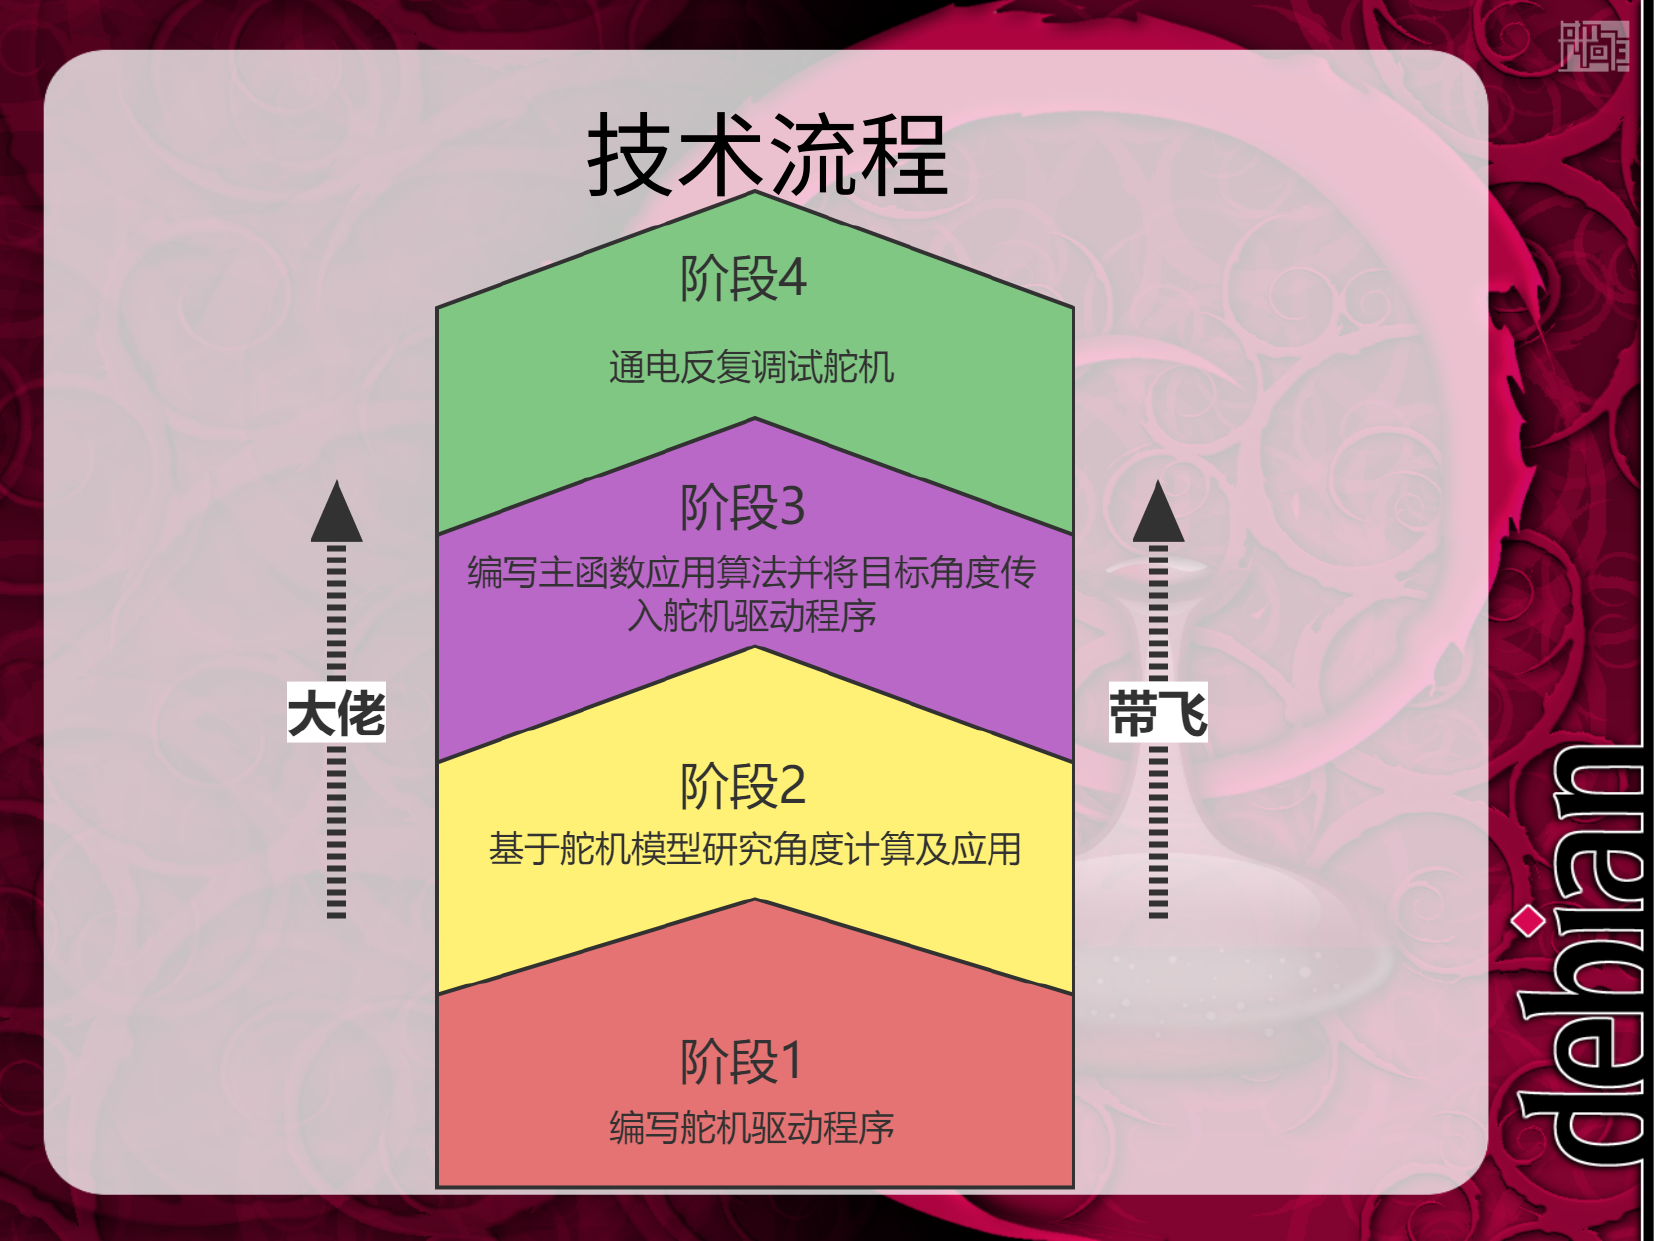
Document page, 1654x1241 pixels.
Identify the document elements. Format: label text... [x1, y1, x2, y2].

title 技术流程 [59, 49, 1477, 257]
picture [257, 141, 1237, 1236]
